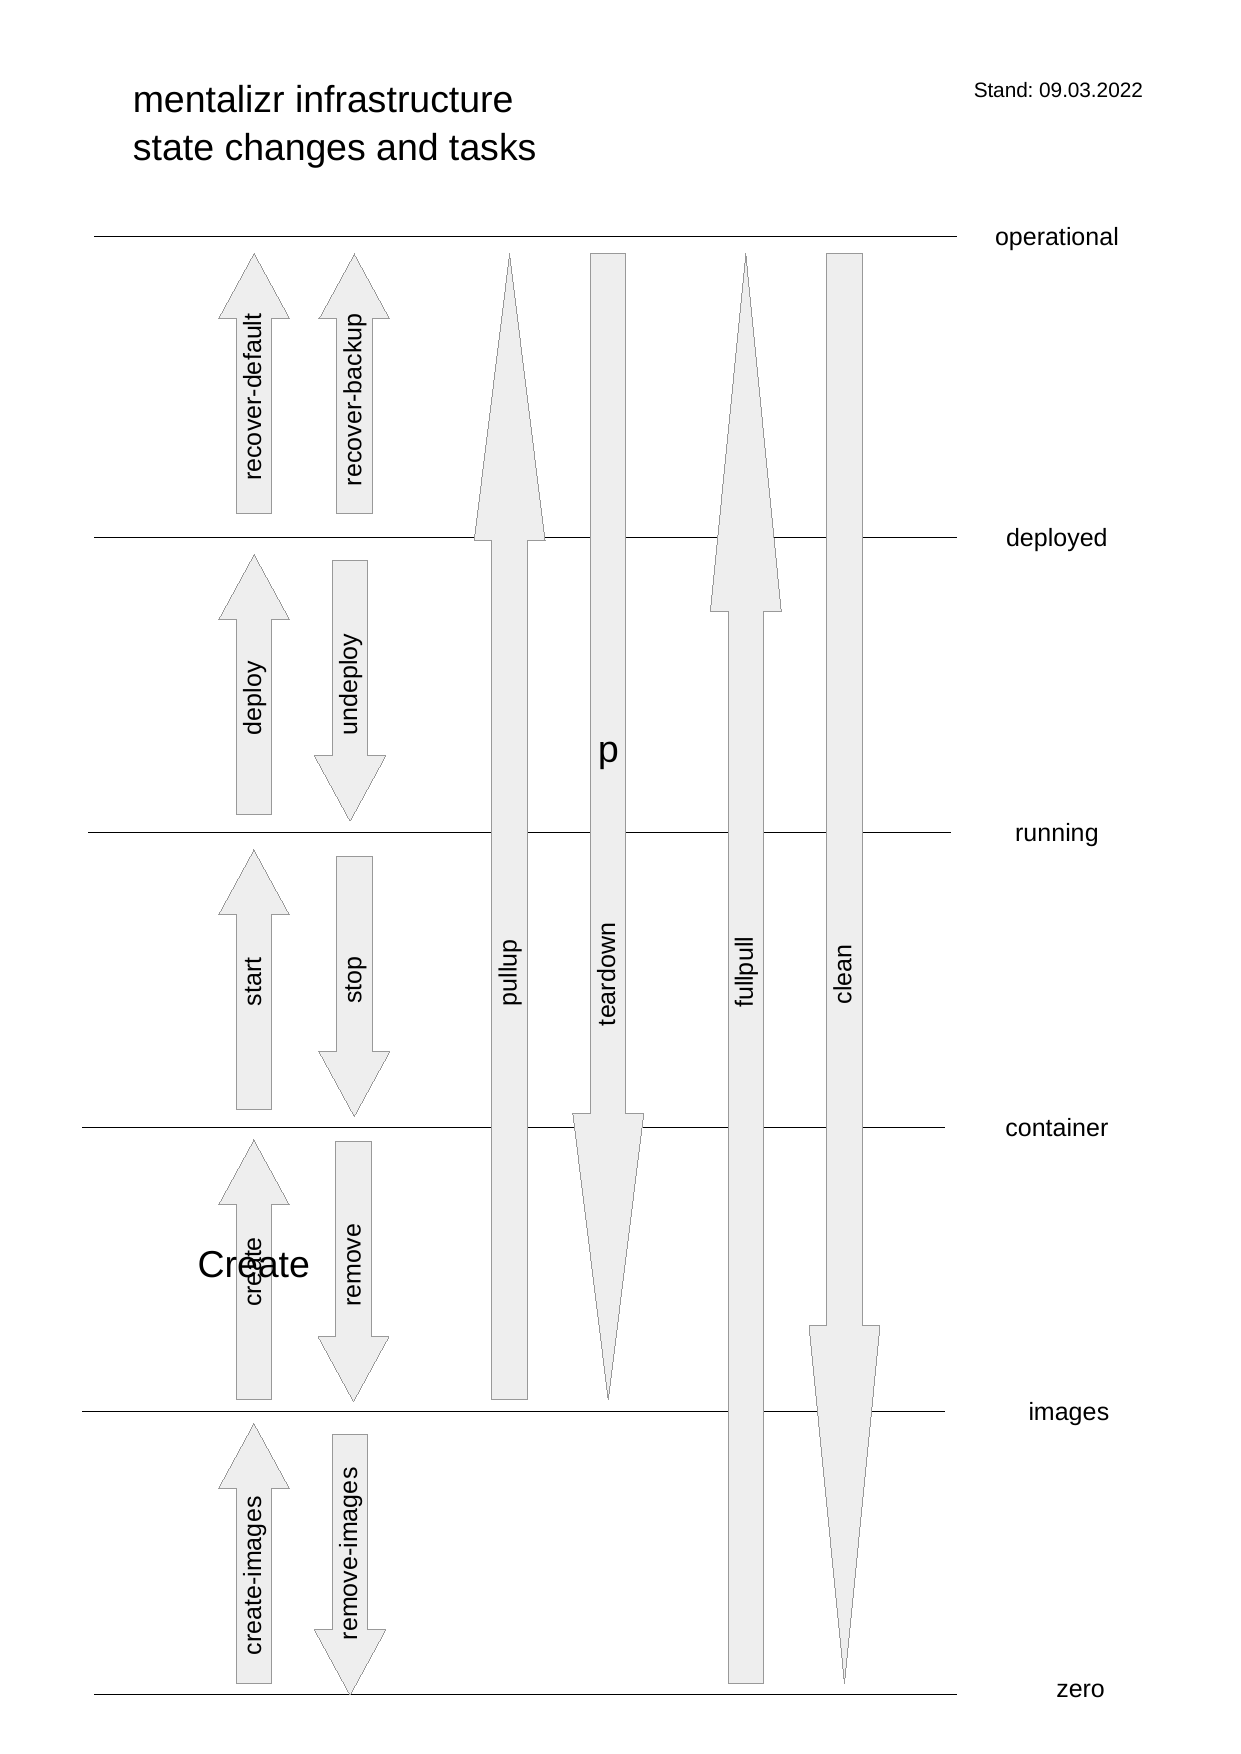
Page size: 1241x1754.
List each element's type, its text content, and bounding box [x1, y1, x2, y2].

text_box teardown [570, 680, 642, 1268]
text_box d [590, 253, 626, 680]
text_box [230, 554, 278, 597]
text_box start [216, 881, 288, 1083]
text_box [491, 1266, 528, 1400]
text_box [236, 1677, 272, 1684]
text_box deploy [216, 597, 288, 799]
text_box [826, 253, 863, 680]
text_box [225, 1423, 283, 1475]
text_box [236, 498, 272, 514]
text_box images [968, 1376, 1170, 1447]
text_box mentalizr infrastructure state changes and tasks [118, 70, 615, 225]
text_box deployed [956, 502, 1158, 573]
text_box [230, 253, 278, 296]
text_box recover-backup [317, 283, 388, 516]
text_box [236, 1083, 272, 1110]
text_box recover-default [216, 296, 288, 498]
text_box zero [980, 1653, 1182, 1725]
text_box [236, 799, 272, 815]
text_box [343, 1683, 357, 1695]
text_box undeploy [312, 584, 384, 786]
text_box [336, 856, 373, 879]
text_box pullup [472, 679, 544, 1266]
text_box running [956, 797, 1158, 869]
text_box [332, 560, 368, 584]
text_box stop [317, 879, 389, 1081]
text_box [331, 786, 370, 821]
text_box remove [316, 1164, 388, 1366]
text_box create-images [216, 1475, 288, 1677]
text_box [728, 1266, 764, 1684]
text_box clean [807, 680, 878, 1268]
text_box [710, 253, 782, 679]
text_box fullpull [708, 679, 780, 1266]
text_box Stand: 09.03.2022 [874, 70, 1158, 109]
text_box create [216, 1171, 288, 1373]
text_box [809, 1268, 880, 1684]
text_box [335, 1081, 374, 1117]
text_box container [956, 1092, 1158, 1164]
text_box [236, 849, 272, 881]
text_box operational [956, 200, 1158, 272]
text_box [335, 1141, 372, 1164]
text_box Create [236, 1373, 272, 1400]
text_box remove-images [312, 1424, 384, 1683]
text_box [474, 253, 546, 679]
text_box Create [236, 1139, 272, 1171]
text_box d [591, 1268, 625, 1400]
text_box [338, 253, 371, 283]
text_box [334, 1366, 373, 1402]
